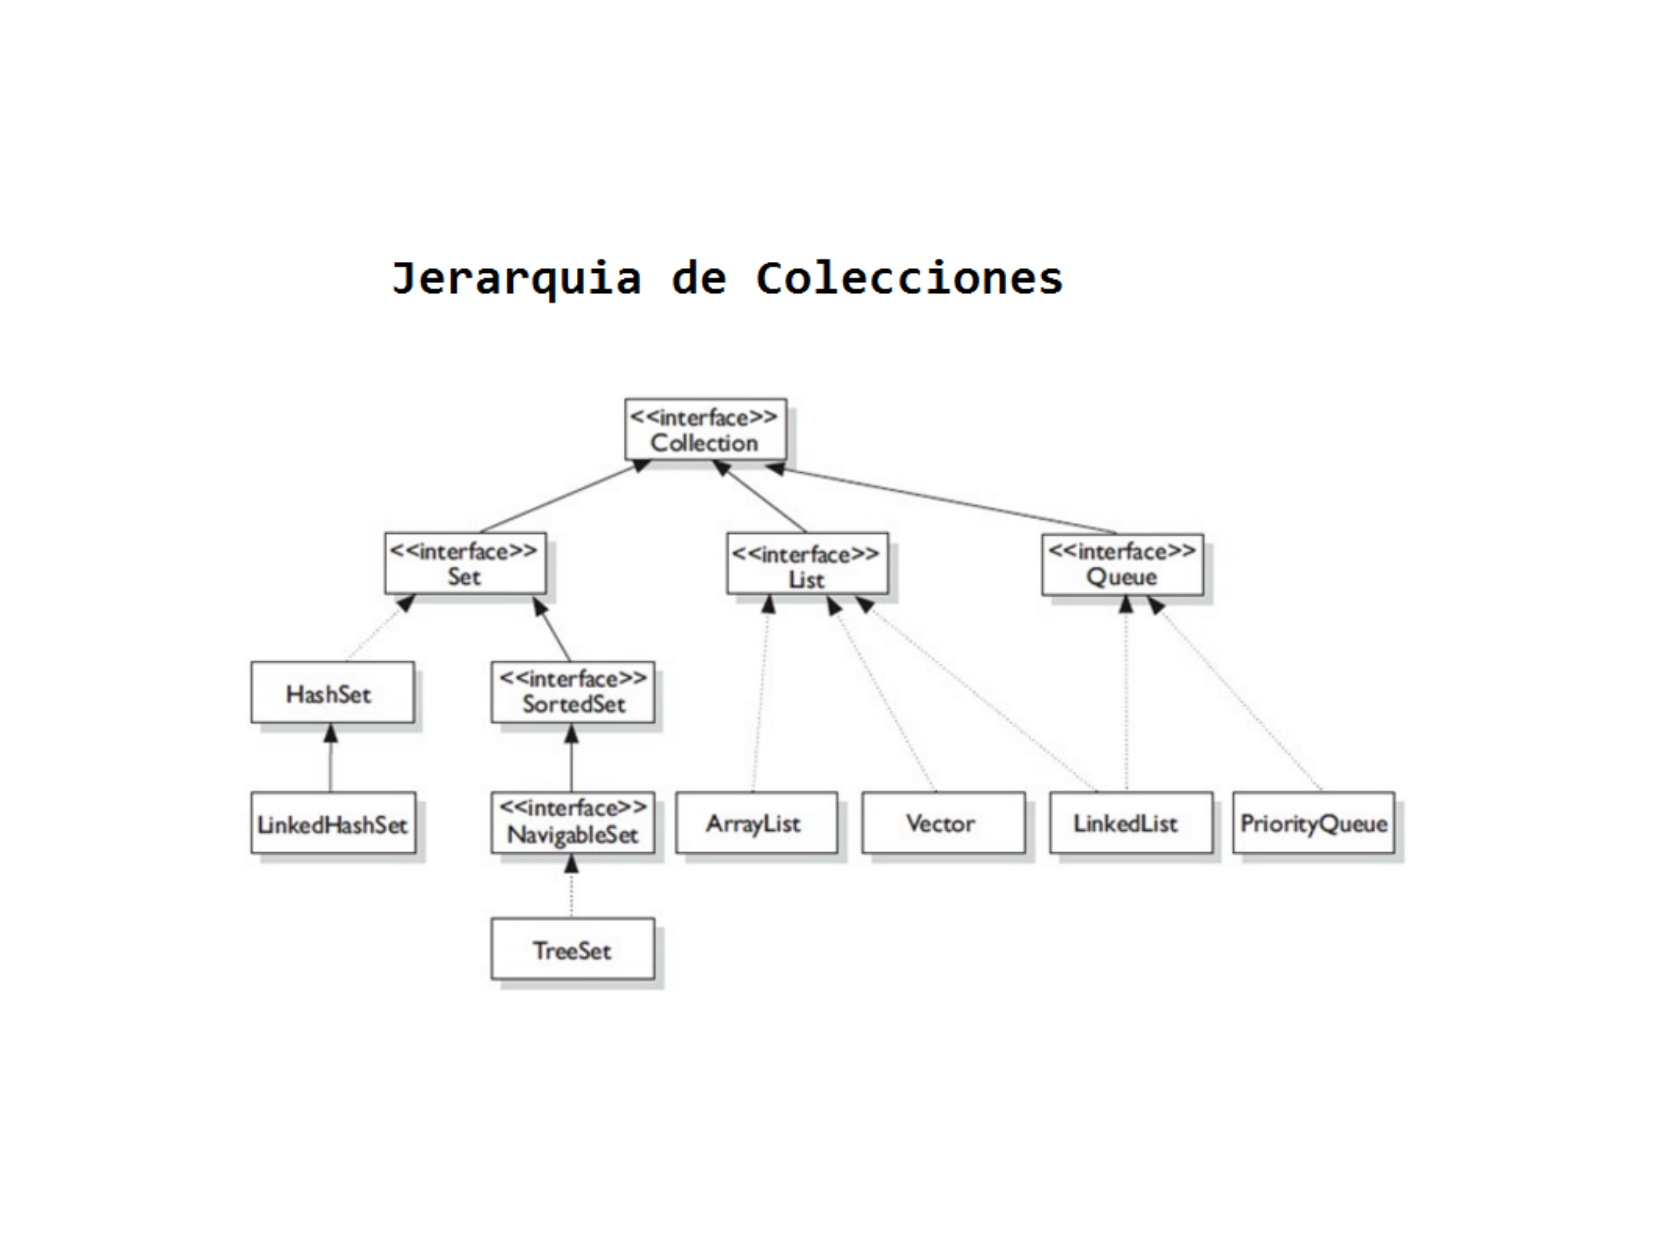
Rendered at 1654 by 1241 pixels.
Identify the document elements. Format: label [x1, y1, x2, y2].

picture [218, 236, 1433, 999]
